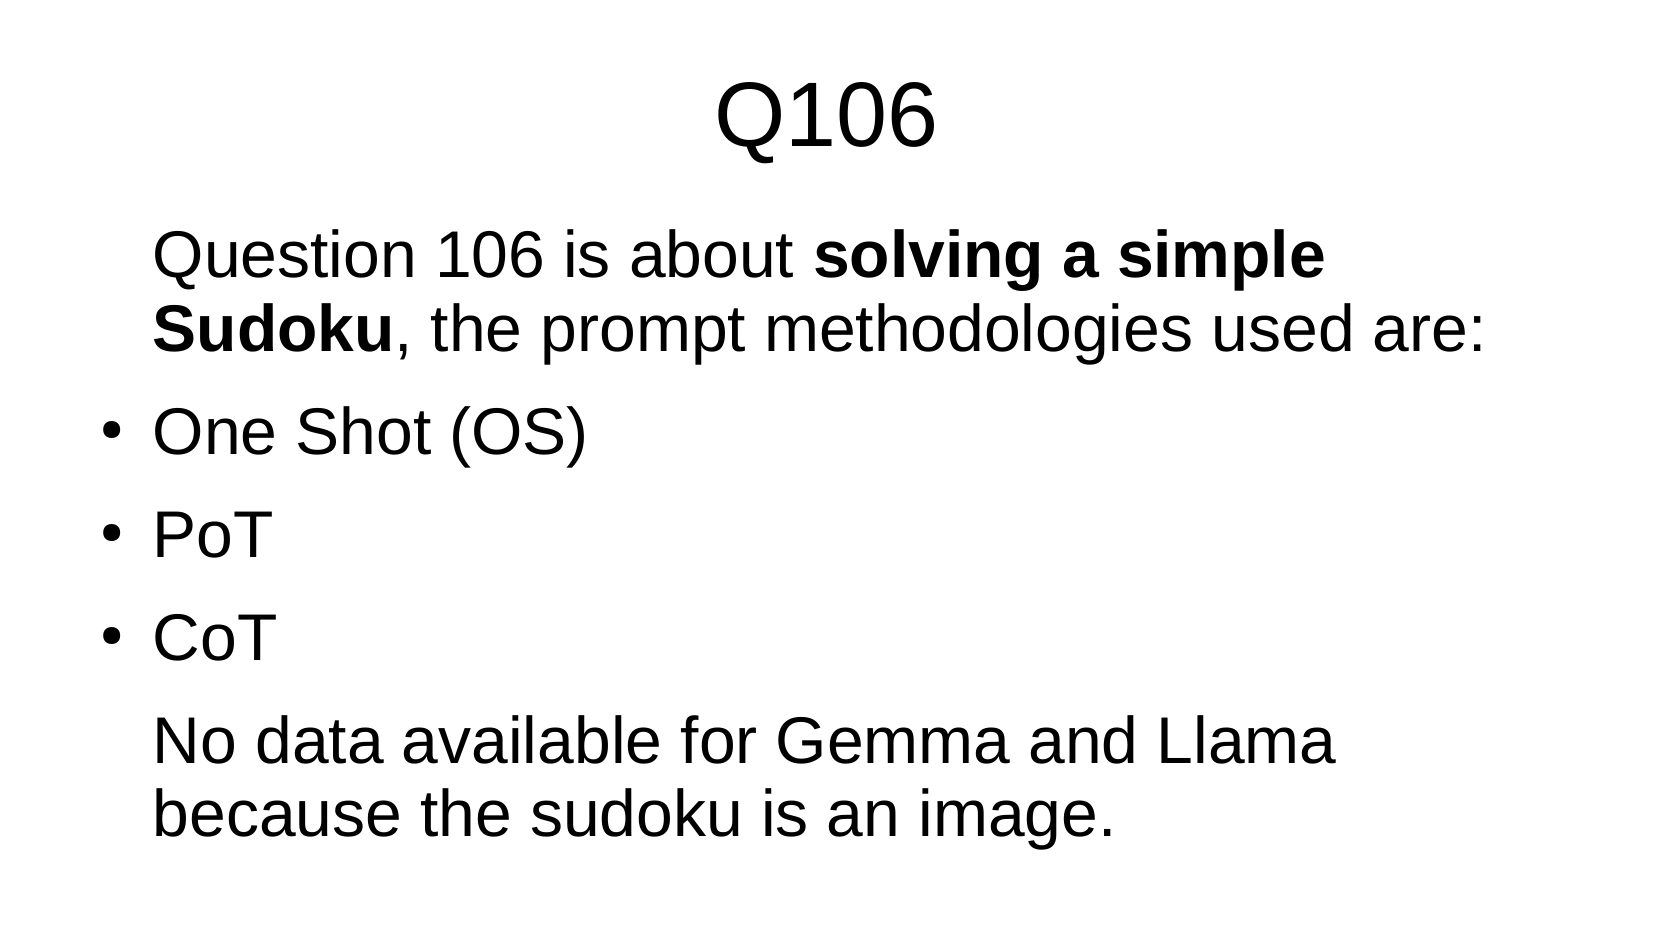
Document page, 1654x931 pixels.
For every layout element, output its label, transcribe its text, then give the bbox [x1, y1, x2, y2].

list Question 106 is about solving a simple Sudoku, the prompt methodologies used are: One Shot (OS) PoT CoT No data available for Gemma and Llama because the sudoku is an image. [82, 217, 1565, 857]
title Q106 [82, 37, 1571, 193]
